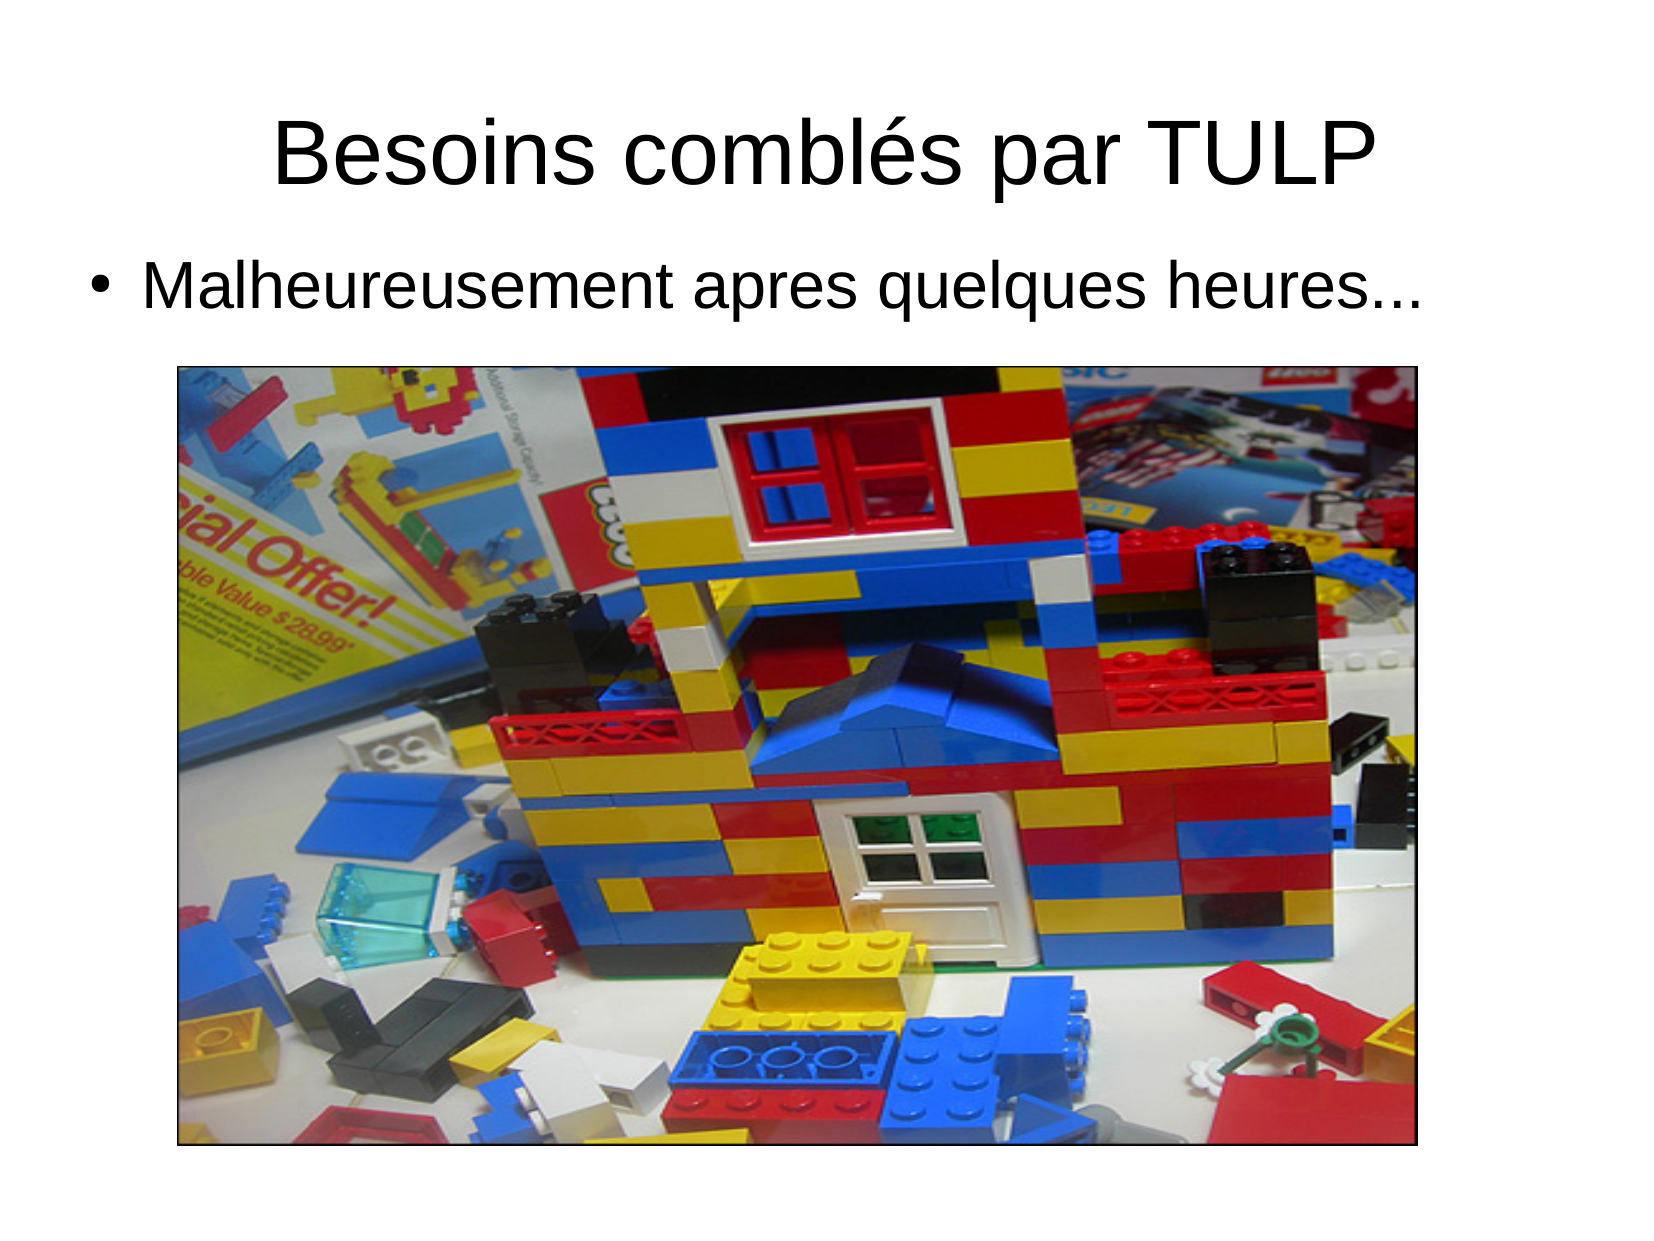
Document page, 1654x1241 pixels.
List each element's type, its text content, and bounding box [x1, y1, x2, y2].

list Malheureusement apres quelques heures... [70, 248, 1524, 367]
picture [177, 366, 1418, 1146]
title Besoins comblés par TULP [82, 49, 1571, 257]
